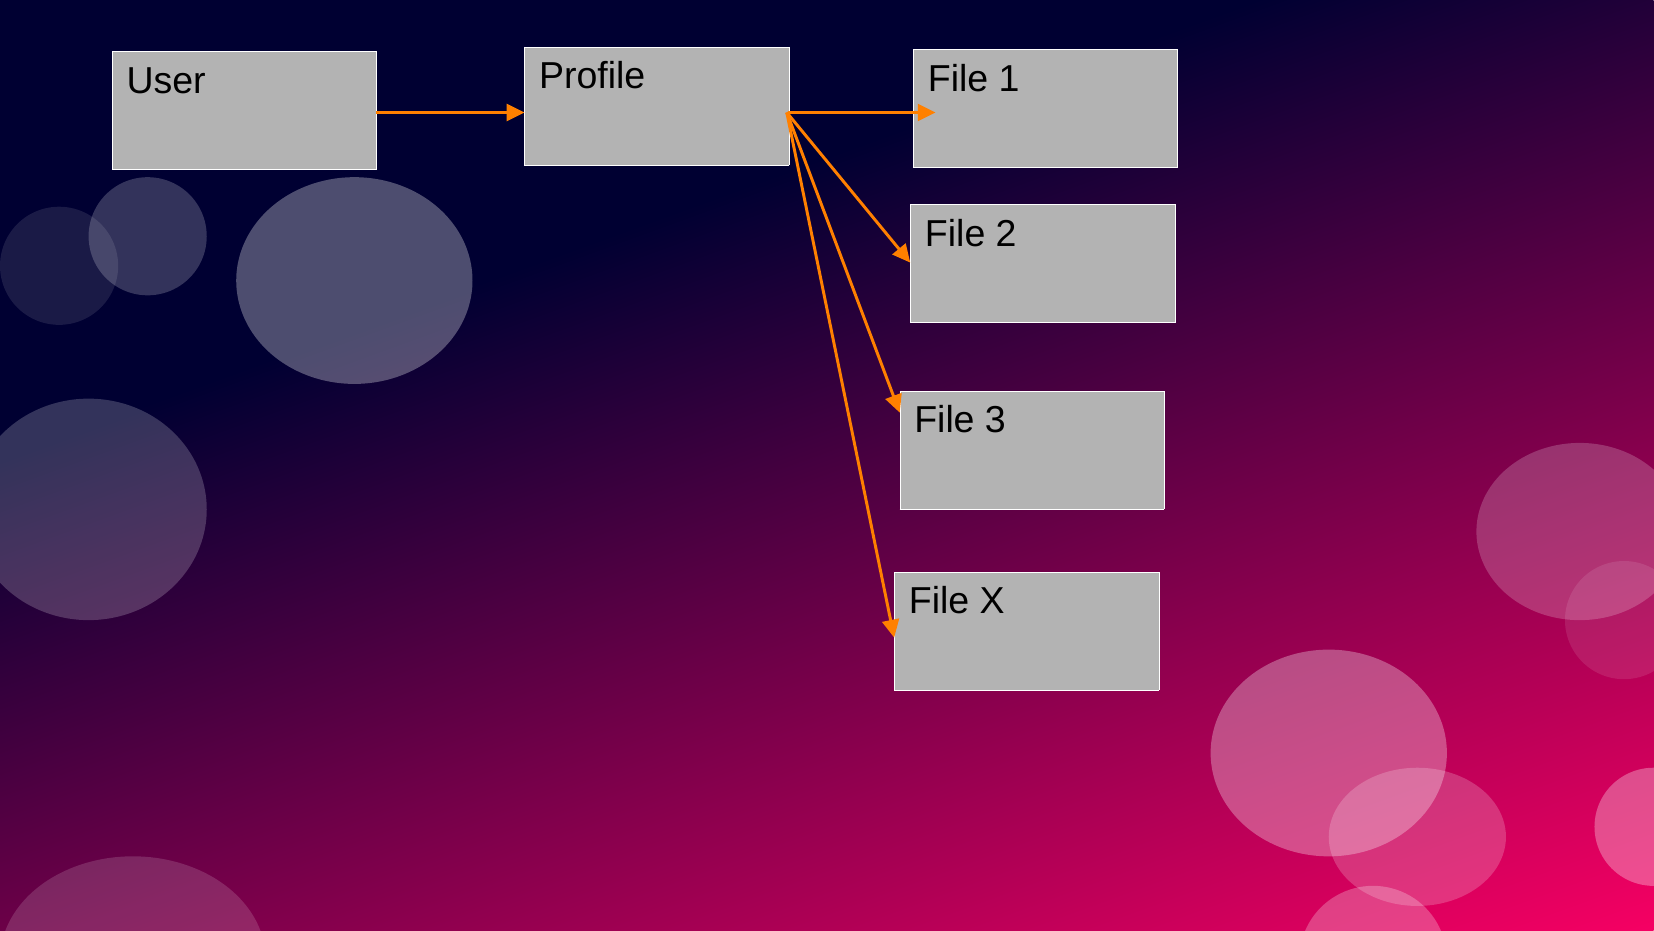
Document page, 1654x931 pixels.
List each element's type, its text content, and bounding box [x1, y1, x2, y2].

table_header File 3 [901, 392, 1164, 509]
table_header User [113, 52, 376, 169]
table_header File 1 [914, 50, 1177, 167]
table_header File X [895, 573, 1159, 690]
table_header File 2 [911, 205, 1175, 322]
table_header Profile [525, 48, 789, 165]
